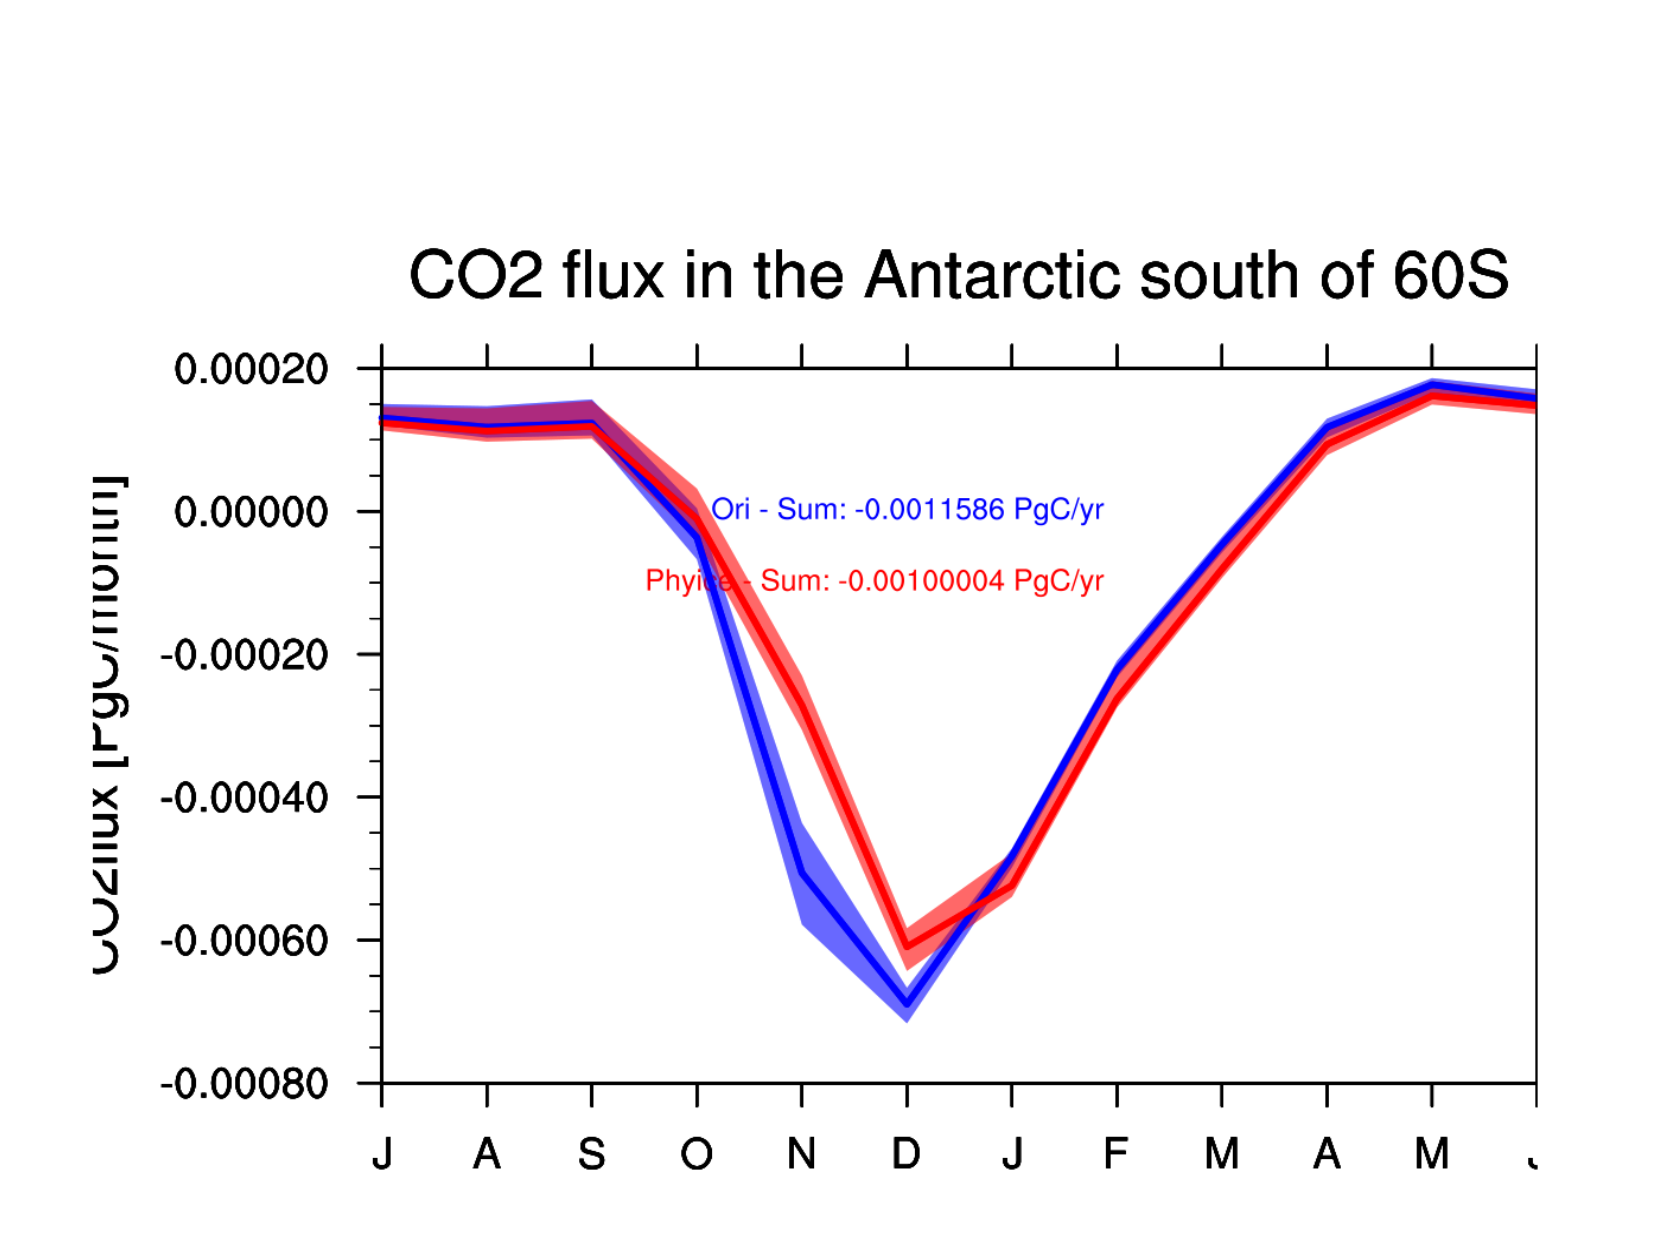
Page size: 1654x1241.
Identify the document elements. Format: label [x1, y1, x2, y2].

picture [55, 200, 1571, 1186]
